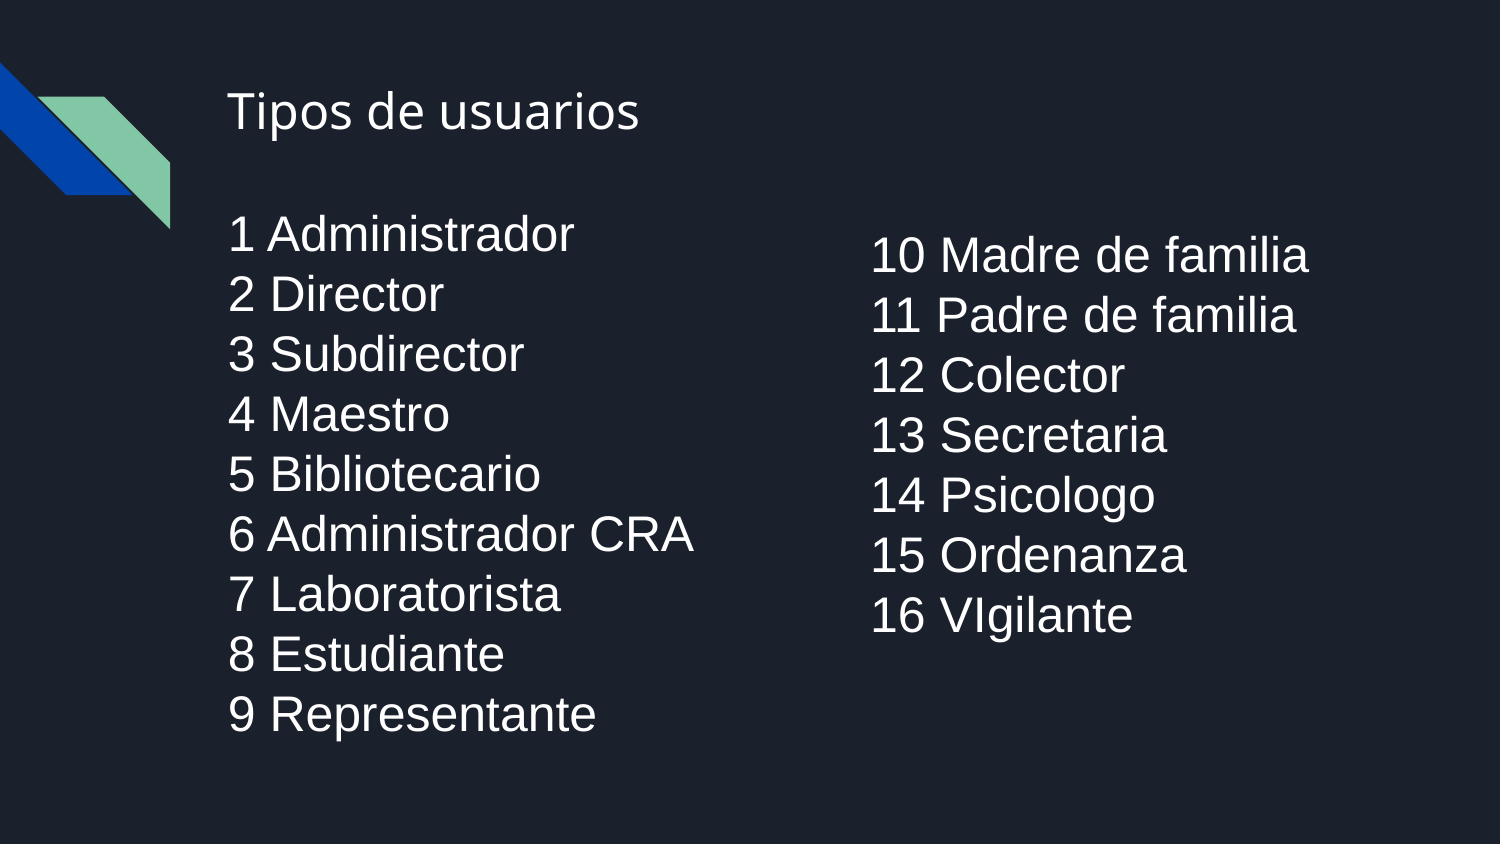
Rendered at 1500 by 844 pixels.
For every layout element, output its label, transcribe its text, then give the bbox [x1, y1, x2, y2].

title Tipos de usuarios [212, 64, 1368, 146]
list 1 Administrador 2 Director 3 Subdirector 4 Maestro 5 Bibliotecario 6 Administrador CRA 7 Laboratorista 8 Estudiante 9 Representante [212, 186, 750, 735]
list 10 Madre de familia 11 Padre de familia 12 Colector 13 Secretaria 14 Psicologo 15 Ordenanza 16 VIgilante [855, 207, 1393, 756]
